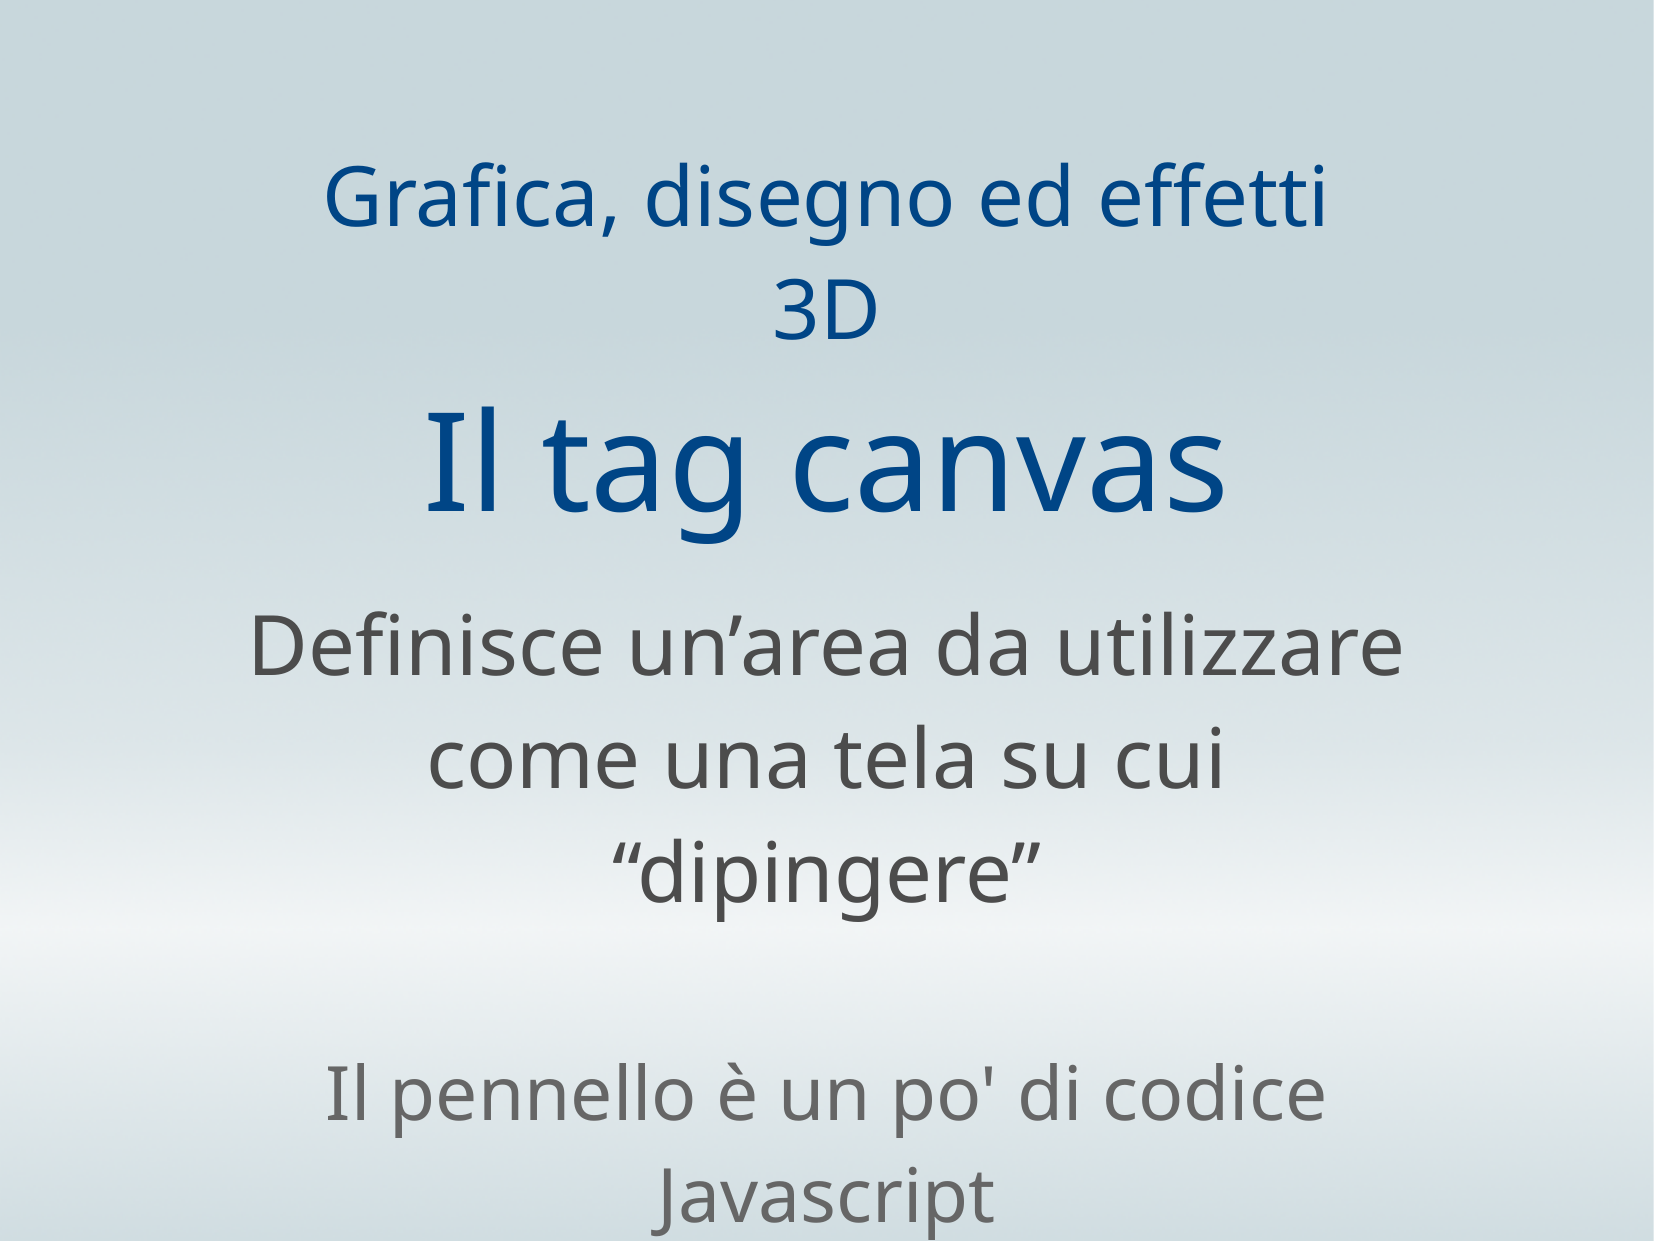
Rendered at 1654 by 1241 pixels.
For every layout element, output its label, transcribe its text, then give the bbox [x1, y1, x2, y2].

text_box Grafica, disegno ed effetti 3D Il tag canvas [277, 130, 1376, 473]
picture [0, 0, 1654, 1241]
text_box Definisce un’area da utilizzare come una tela su cui “dipingere” Il pennello è un po' di codice Javascript [229, 578, 1425, 1153]
